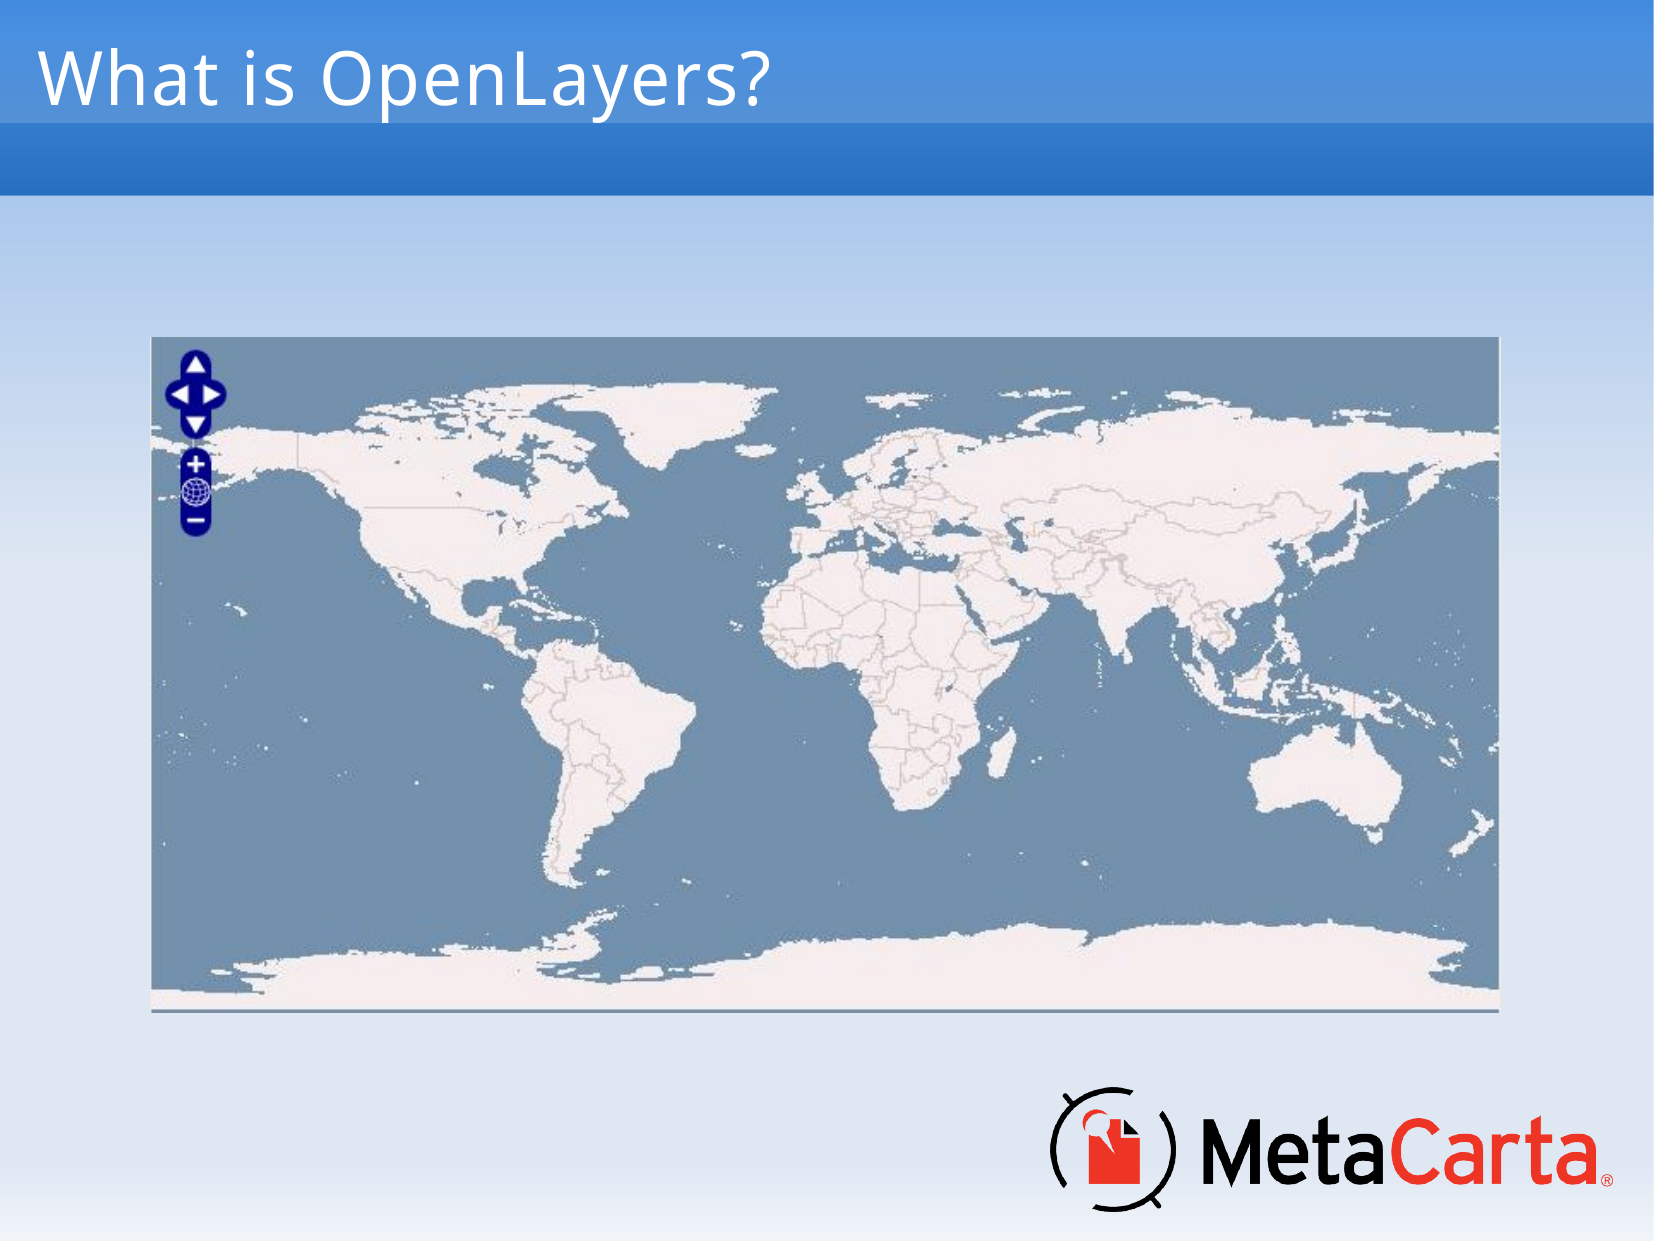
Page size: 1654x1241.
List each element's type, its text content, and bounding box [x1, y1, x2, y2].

picture [0, 0, 1654, 1241]
title What is OpenLayers? [37, 2, 1463, 151]
